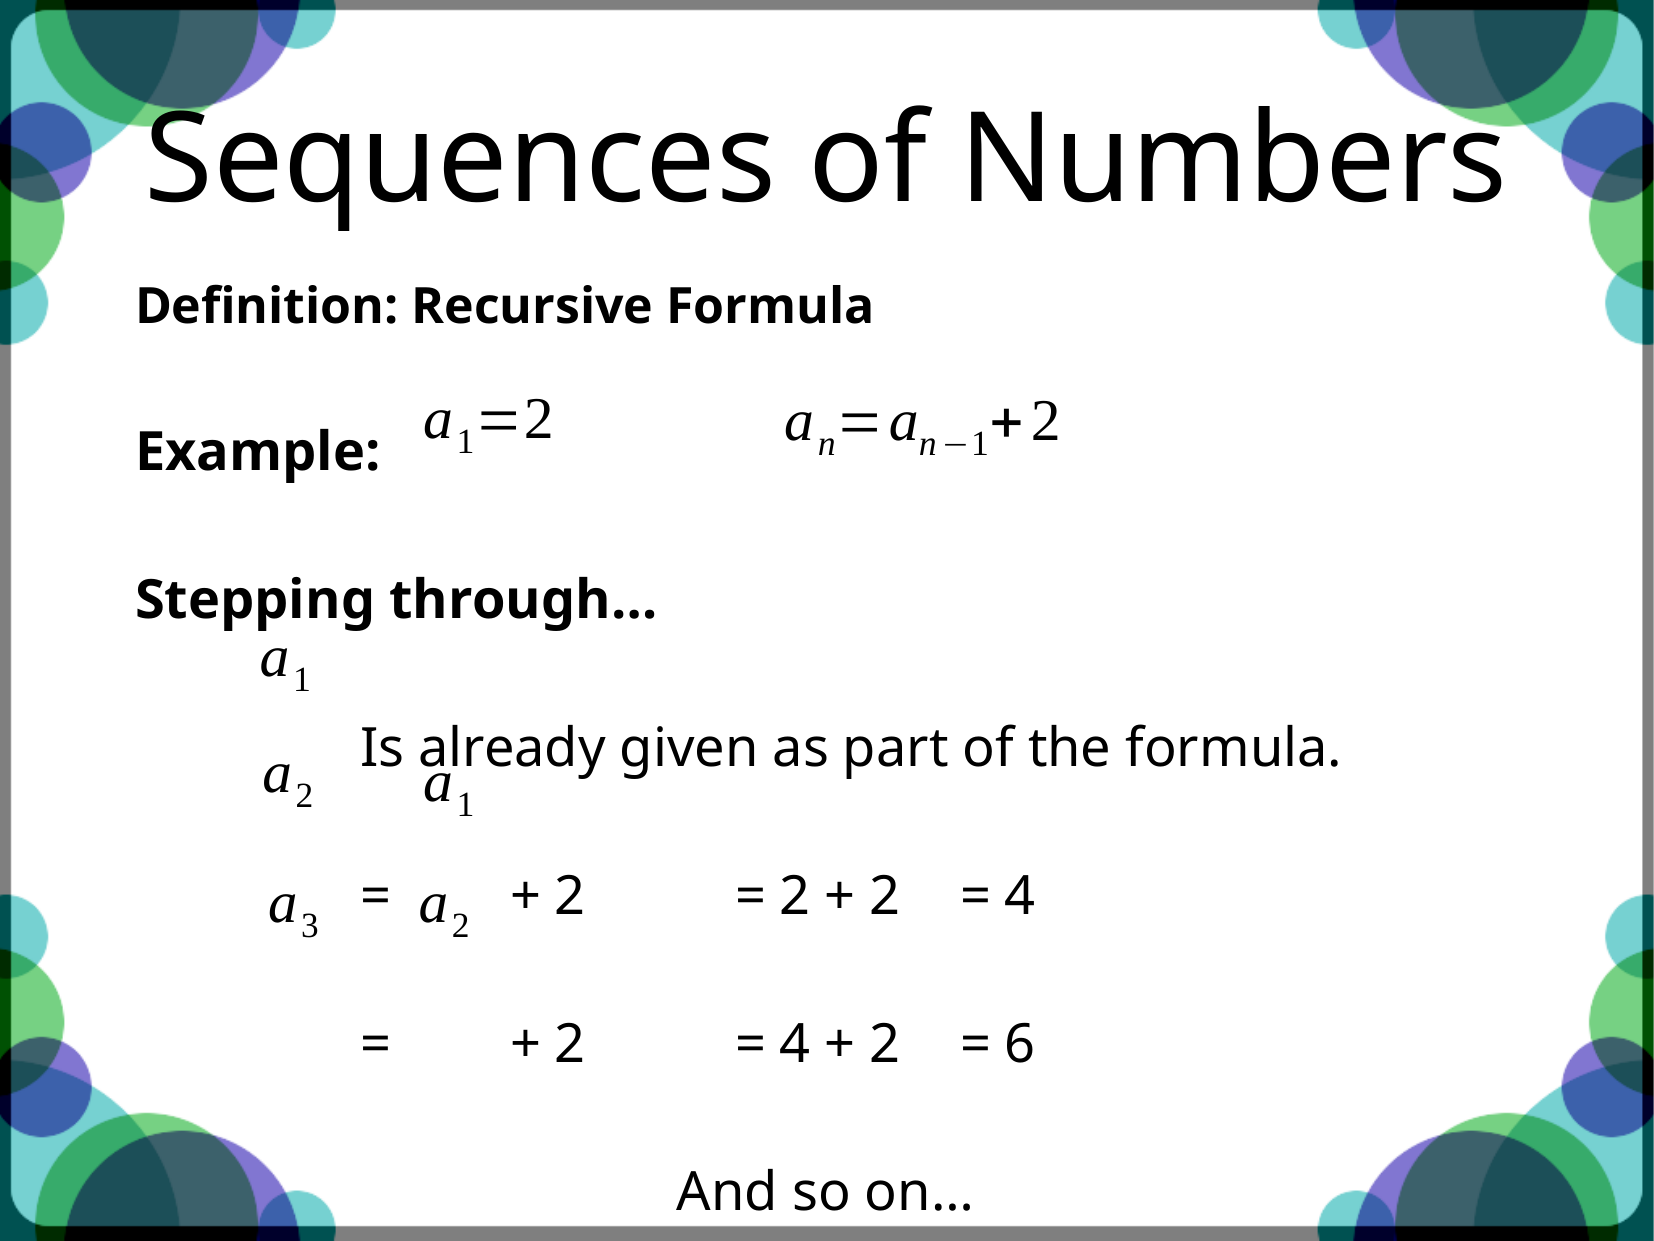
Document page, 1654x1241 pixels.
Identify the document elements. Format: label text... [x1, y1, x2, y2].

chart [769, 388, 1074, 463]
chart [247, 741, 327, 816]
chart [403, 870, 483, 945]
chart [253, 871, 333, 946]
chart [408, 387, 569, 462]
title Sequences of Numbers [82, 49, 1571, 257]
chart [244, 624, 324, 699]
picture [0, 0, 1654, 1241]
chart [408, 750, 488, 825]
text_box Definition: Recursive Formula Example: Stepping through… Is already given as part of the formula. = + 2 = 2 + 2 = 4 = + 2 = 4 + 2 = 6 And so on… [135, 270, 1531, 1056]
